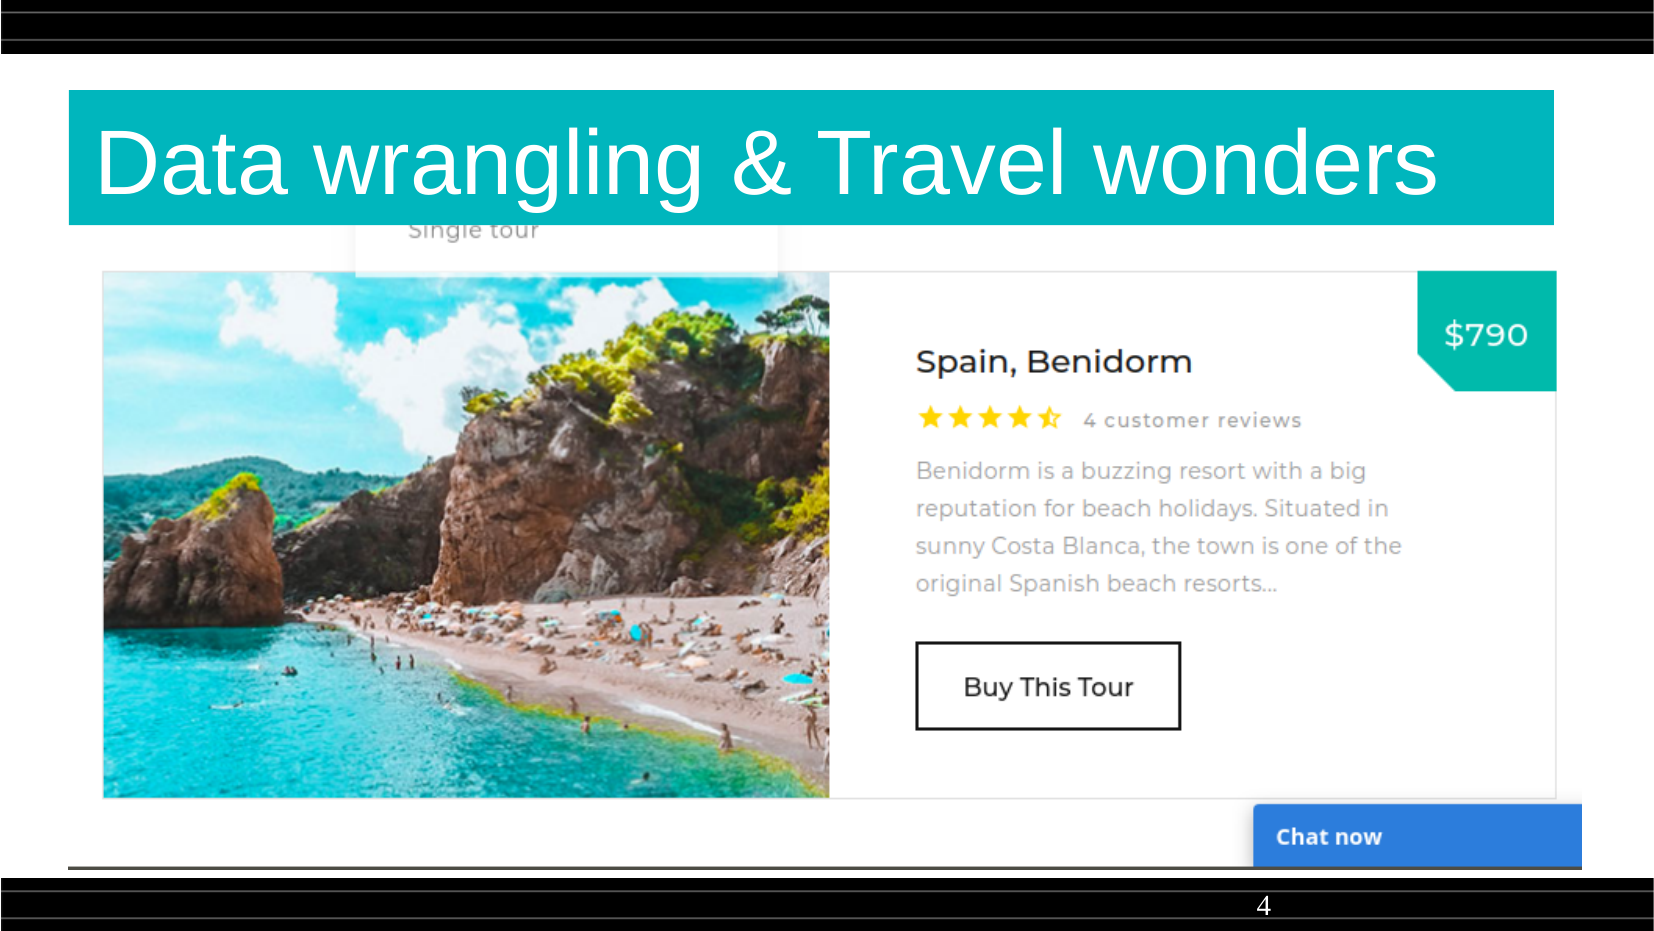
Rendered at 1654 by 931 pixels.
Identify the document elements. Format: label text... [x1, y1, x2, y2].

picture [68, 218, 1582, 871]
title Data wrangling & Travel wonders [68, 90, 1554, 226]
